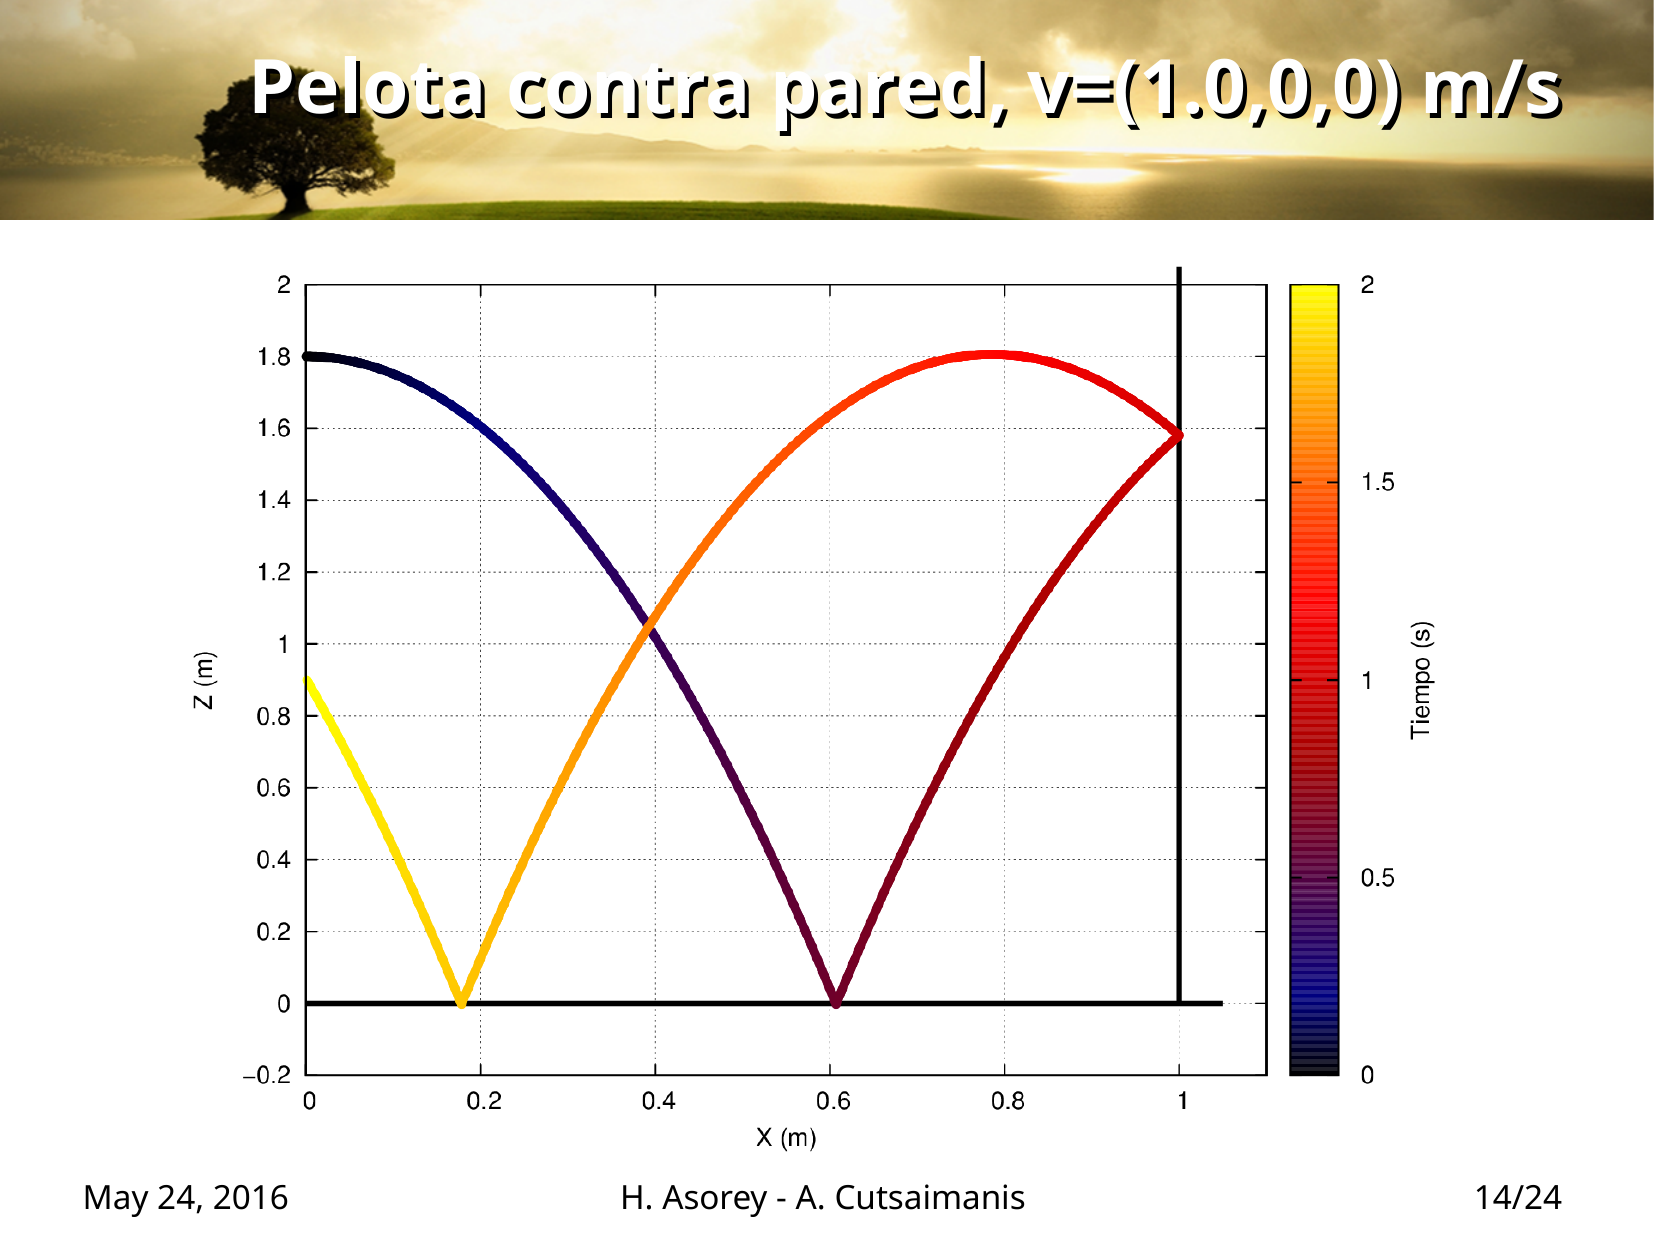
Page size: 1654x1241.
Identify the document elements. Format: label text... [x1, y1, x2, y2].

picture [183, 254, 1470, 1155]
title Pelota contra pared, v=(1.0,0,0) m/s [75, 19, 1564, 151]
picture [0, 0, 1654, 220]
